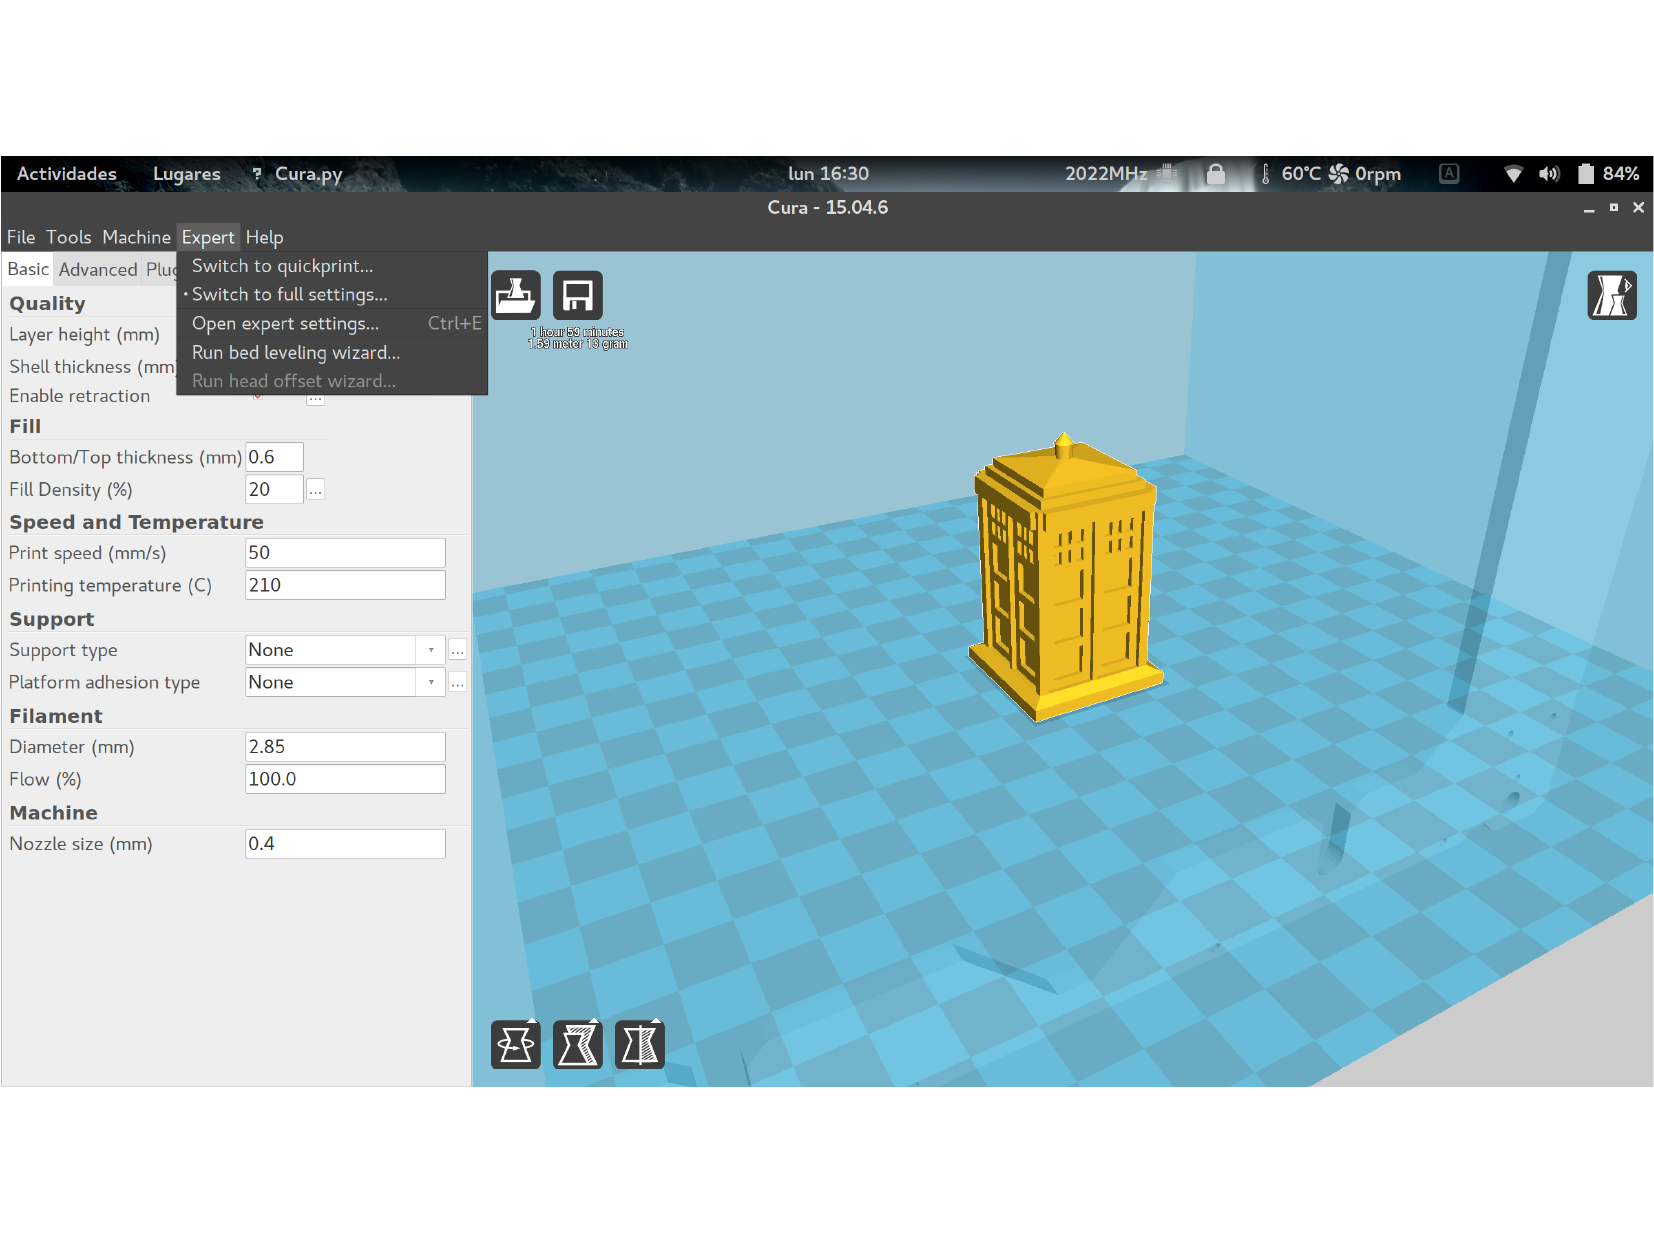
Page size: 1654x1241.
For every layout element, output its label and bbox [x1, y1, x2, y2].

picture [1, 156, 1654, 1087]
